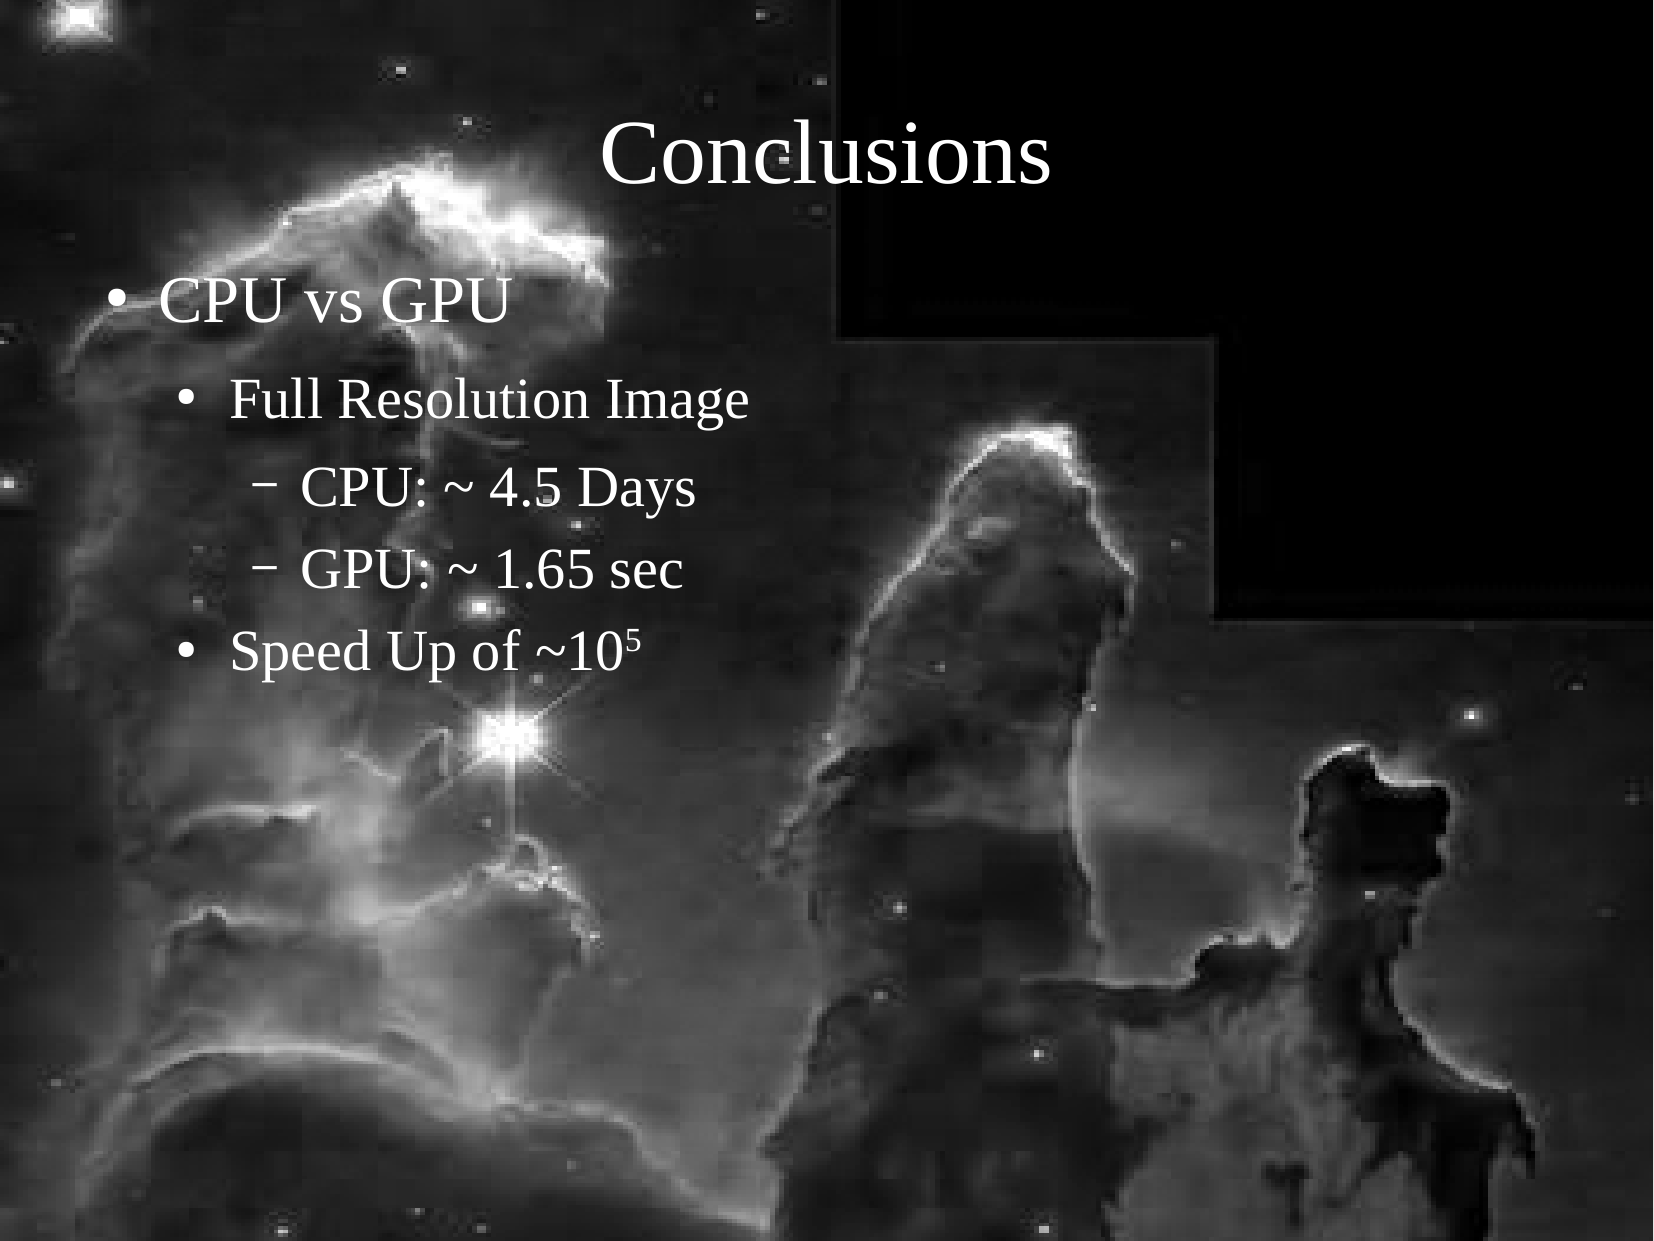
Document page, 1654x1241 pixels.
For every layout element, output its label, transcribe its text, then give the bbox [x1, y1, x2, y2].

title Conclusions [82, 49, 1571, 257]
picture [0, 0, 1654, 1241]
list CPU vs GPU Full Resolution Image CPU: ~ 4.5 Days GPU: ~ 1.65 sec Speed Up of ~105 [87, 262, 1576, 1082]
